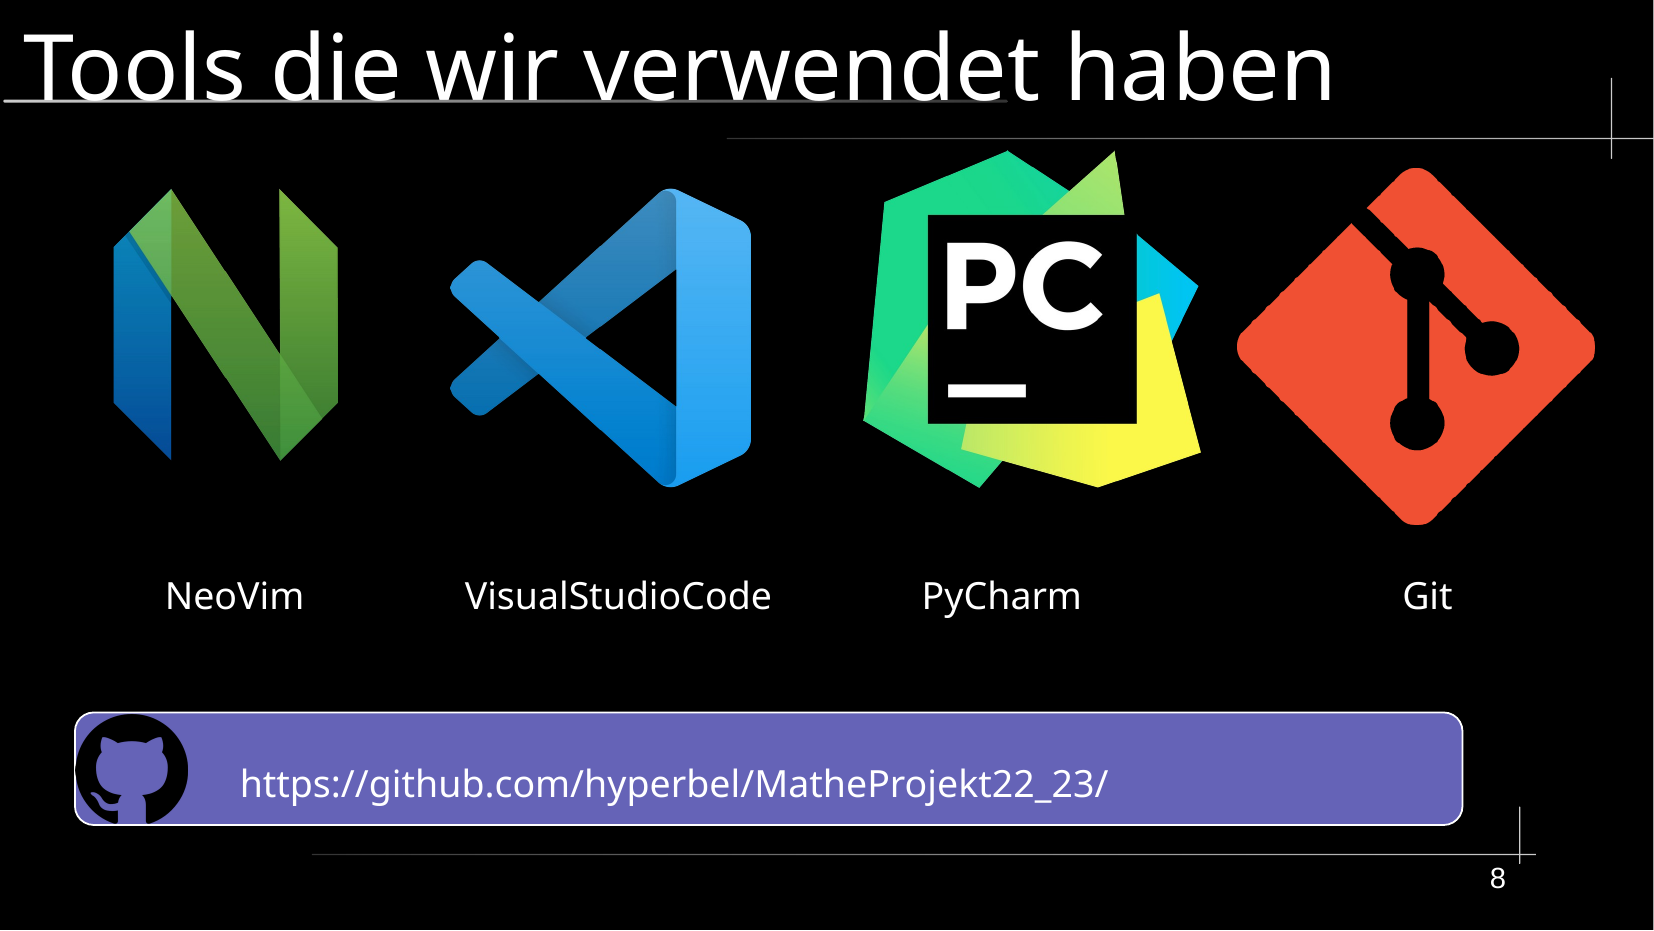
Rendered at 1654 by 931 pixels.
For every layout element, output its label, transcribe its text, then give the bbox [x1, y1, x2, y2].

text_box Git [1387, 562, 1613, 615]
text_box VisualStudioCode [450, 562, 781, 615]
picture [450, 187, 751, 488]
picture [1237, 168, 1595, 526]
picture [863, 150, 1201, 488]
text_box NeoVim [150, 562, 413, 615]
picture [75, 712, 188, 826]
text_box [188, 712, 1463, 826]
text_box https://github.com/hyperbel/MatheProjekt22_23/ [225, 750, 1313, 840]
text_box PyCharm [906, 562, 1238, 615]
picture [112, 187, 338, 462]
title Tools die wir verwendet haben [23, 11, 1589, 119]
